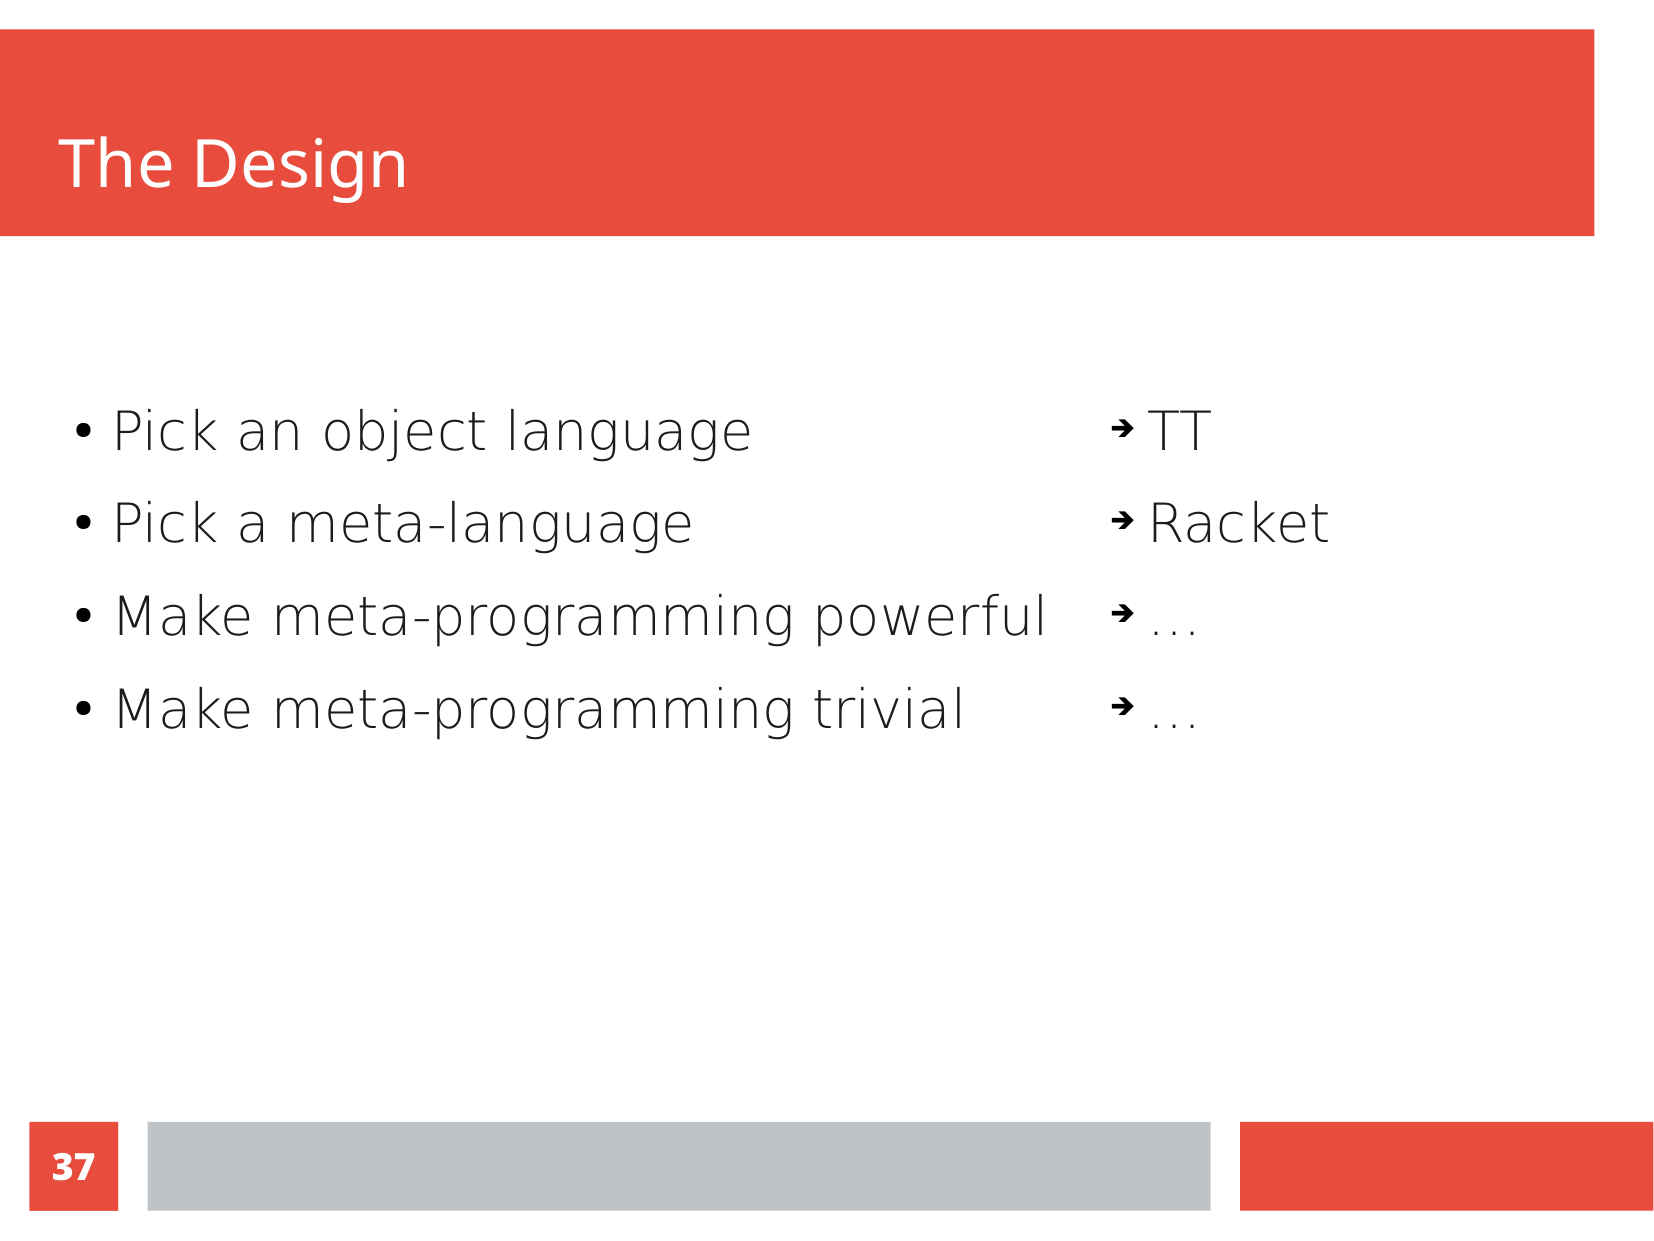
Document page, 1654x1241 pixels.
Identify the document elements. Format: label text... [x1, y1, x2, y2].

list Pick an object language Pick a meta-language Make meta-programming powerful Make meta-programming trivial [59, 324, 1066, 1093]
list TT Racket … … [1095, 324, 1566, 1093]
title The Design [59, 59, 1595, 207]
